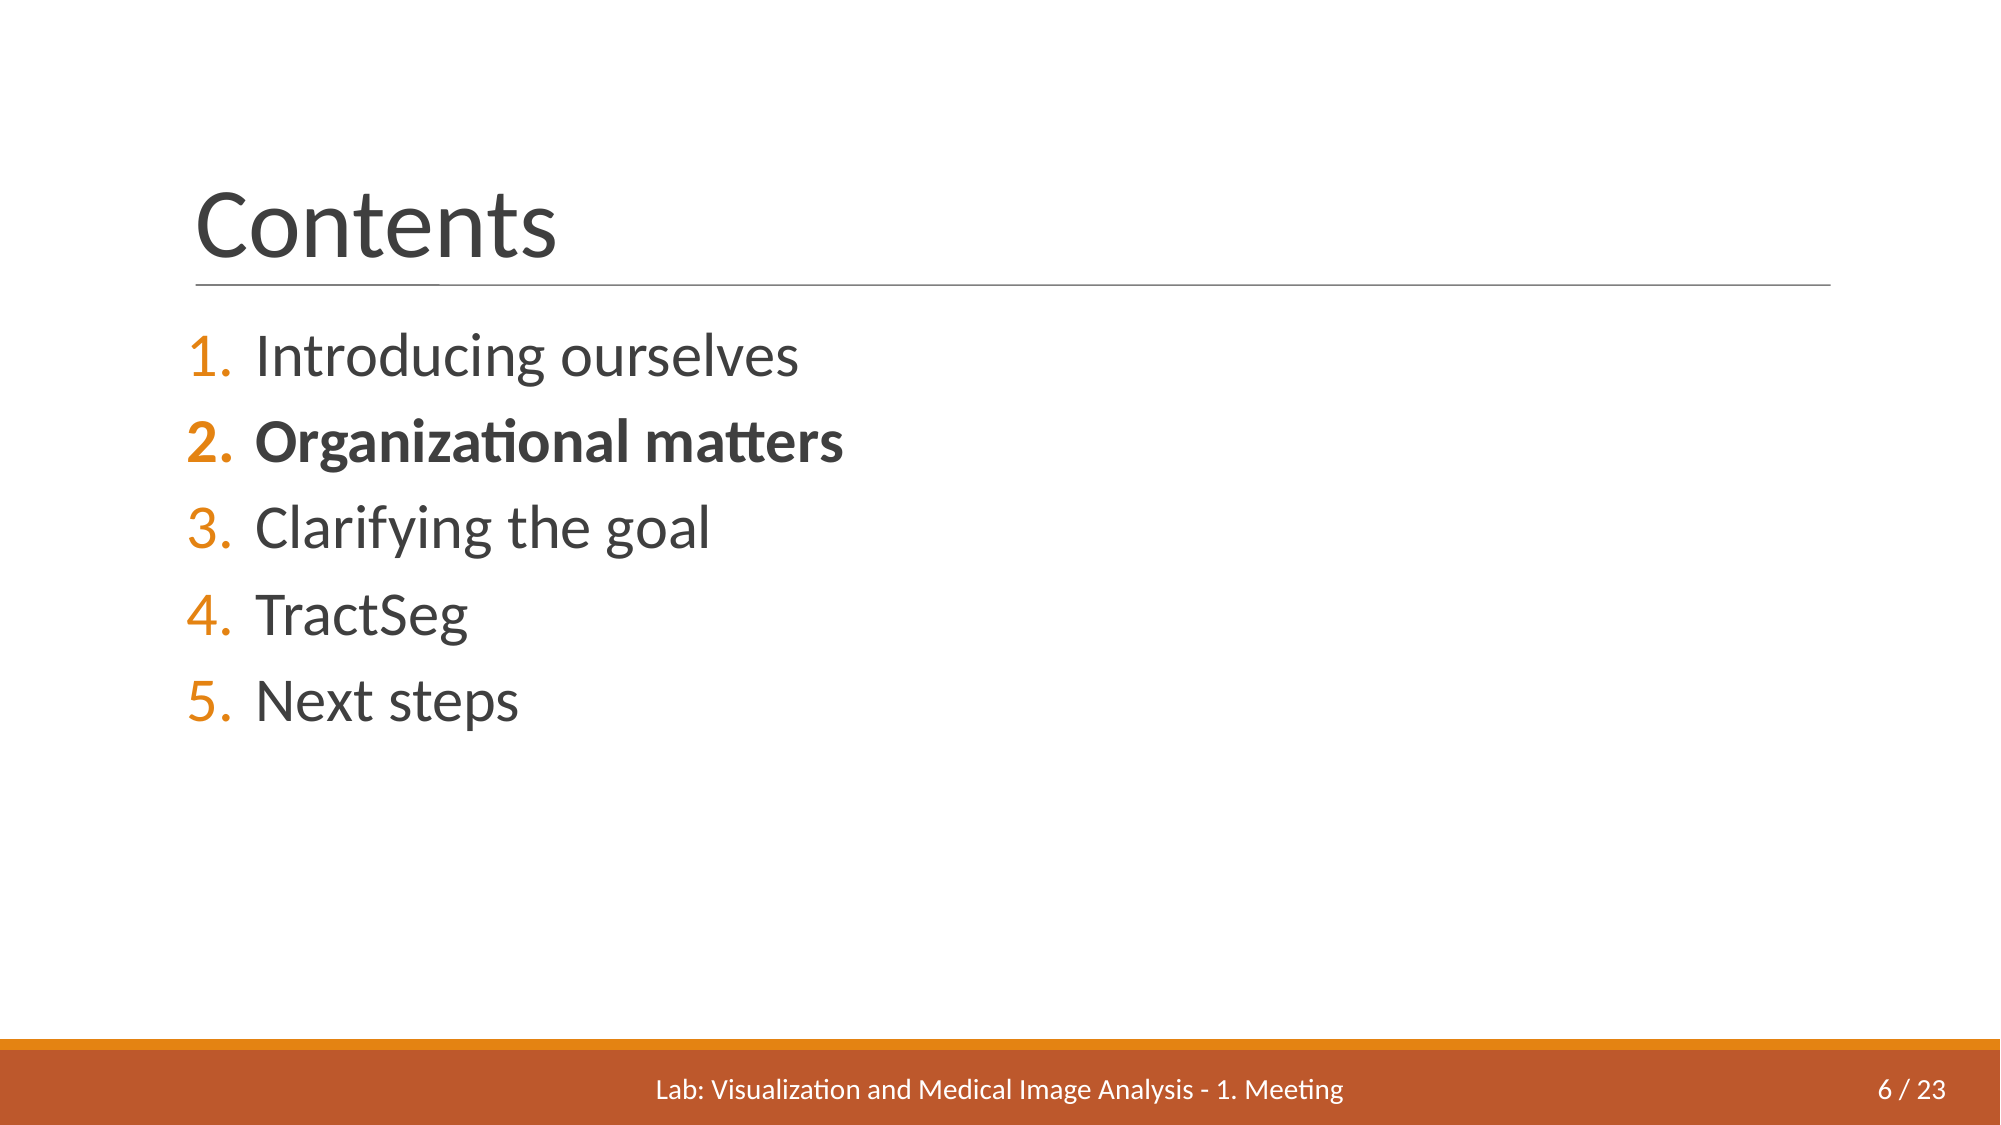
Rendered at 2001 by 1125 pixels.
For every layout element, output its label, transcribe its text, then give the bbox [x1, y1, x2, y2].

list Introducing ourselves Organizational matters Clarifying the goal TractSeg Next steps [180, 302, 1830, 941]
slide_number Lab: Visualization and Medical Image Analysis - 1. Meeting [552, 753, 1448, 1125]
slide_number 1 / 23 [1741, 753, 1962, 1125]
title Contents [180, 47, 1830, 285]
